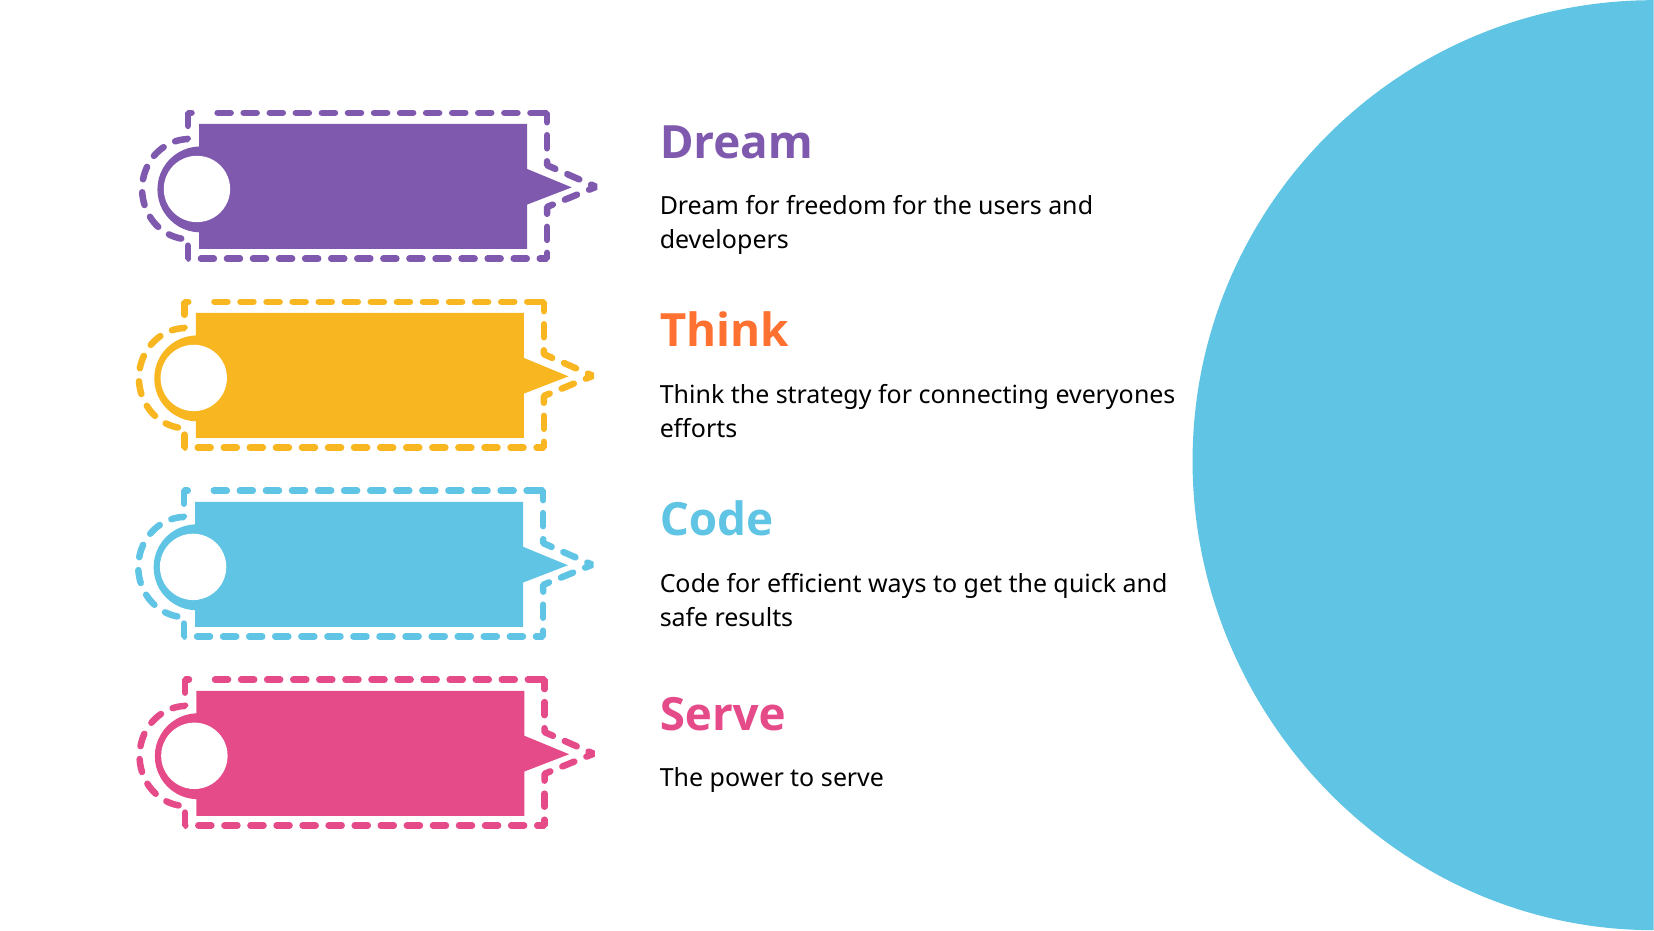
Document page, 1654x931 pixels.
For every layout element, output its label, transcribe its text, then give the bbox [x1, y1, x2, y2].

title Code for efficient ways to get the quick and safe results [659, 565, 1182, 666]
title Dream for freedom for the users and developers [659, 187, 1182, 288]
title Dream [659, 89, 1156, 187]
text_box [153, 501, 568, 627]
title The power to serve [659, 760, 1182, 861]
title Serve [659, 661, 1156, 760]
title Think the strategy for connecting everyones efforts [659, 376, 1182, 477]
text_box [154, 312, 569, 438]
text_box [154, 690, 570, 816]
title Code [659, 466, 1156, 565]
text_box [157, 123, 572, 249]
title Think [659, 277, 1156, 376]
